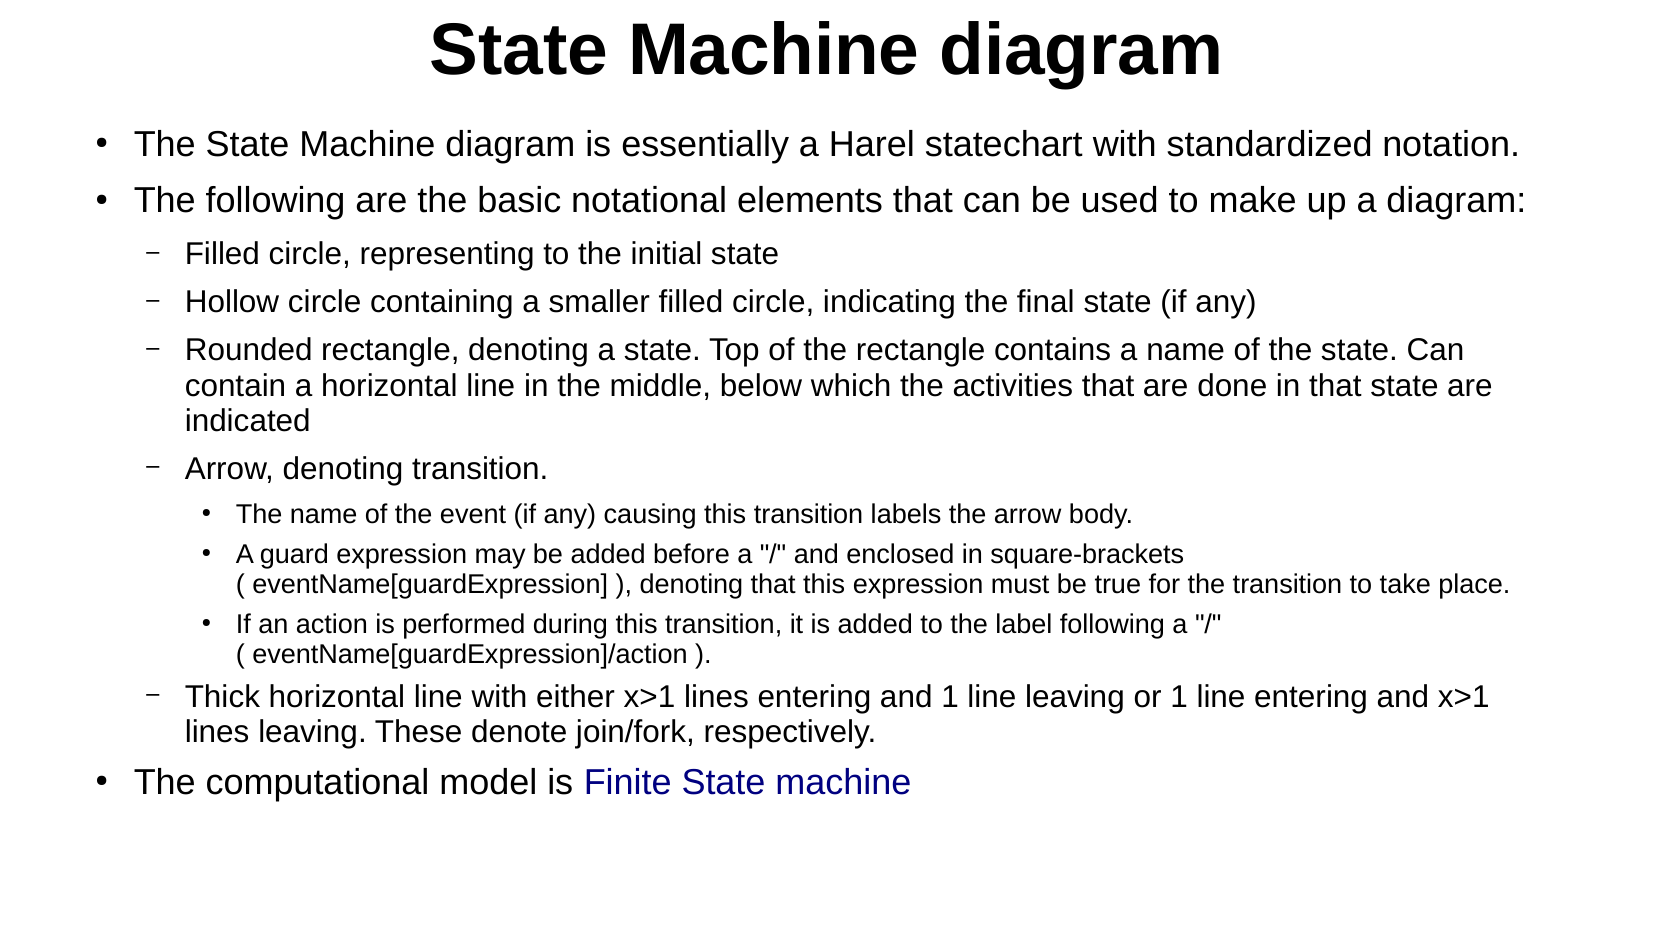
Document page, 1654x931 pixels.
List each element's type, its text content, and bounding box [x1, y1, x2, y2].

title State Machine diagram [82, 8, 1571, 91]
list The State Machine diagram is essentially a Harel statechart with standardized notation. The following are the basic notational elements that can be used to make up a diagram: Filled circle, representing to the initial state Hollow circle containing a smaller filled circle, indicating the final state (if any) Rounded rectangle, denoting a state. Top of the rectangle contains a name of the state. Can contain a horizontal line in the middle, below which the activities that are done in that state are indicated Arrow, denoting transition. The name of the event (if any) causing this transition labels the arrow body. A guard expression may be added before a "/" and enclosed in square-brackets ( eventName[guardExpression] ), denoting that this expression must be true for the transition to take place. If an action is performed during this transition, it is added to the label following a "/" ( eventName[guardExpression]/action ). Thick horizontal line with either x>1 lines entering and 1 line leaving or 1 line entering and x>1 lines leaving. These denote join/fork, respectively. The computational model is Finite State machine [82, 124, 1538, 889]
